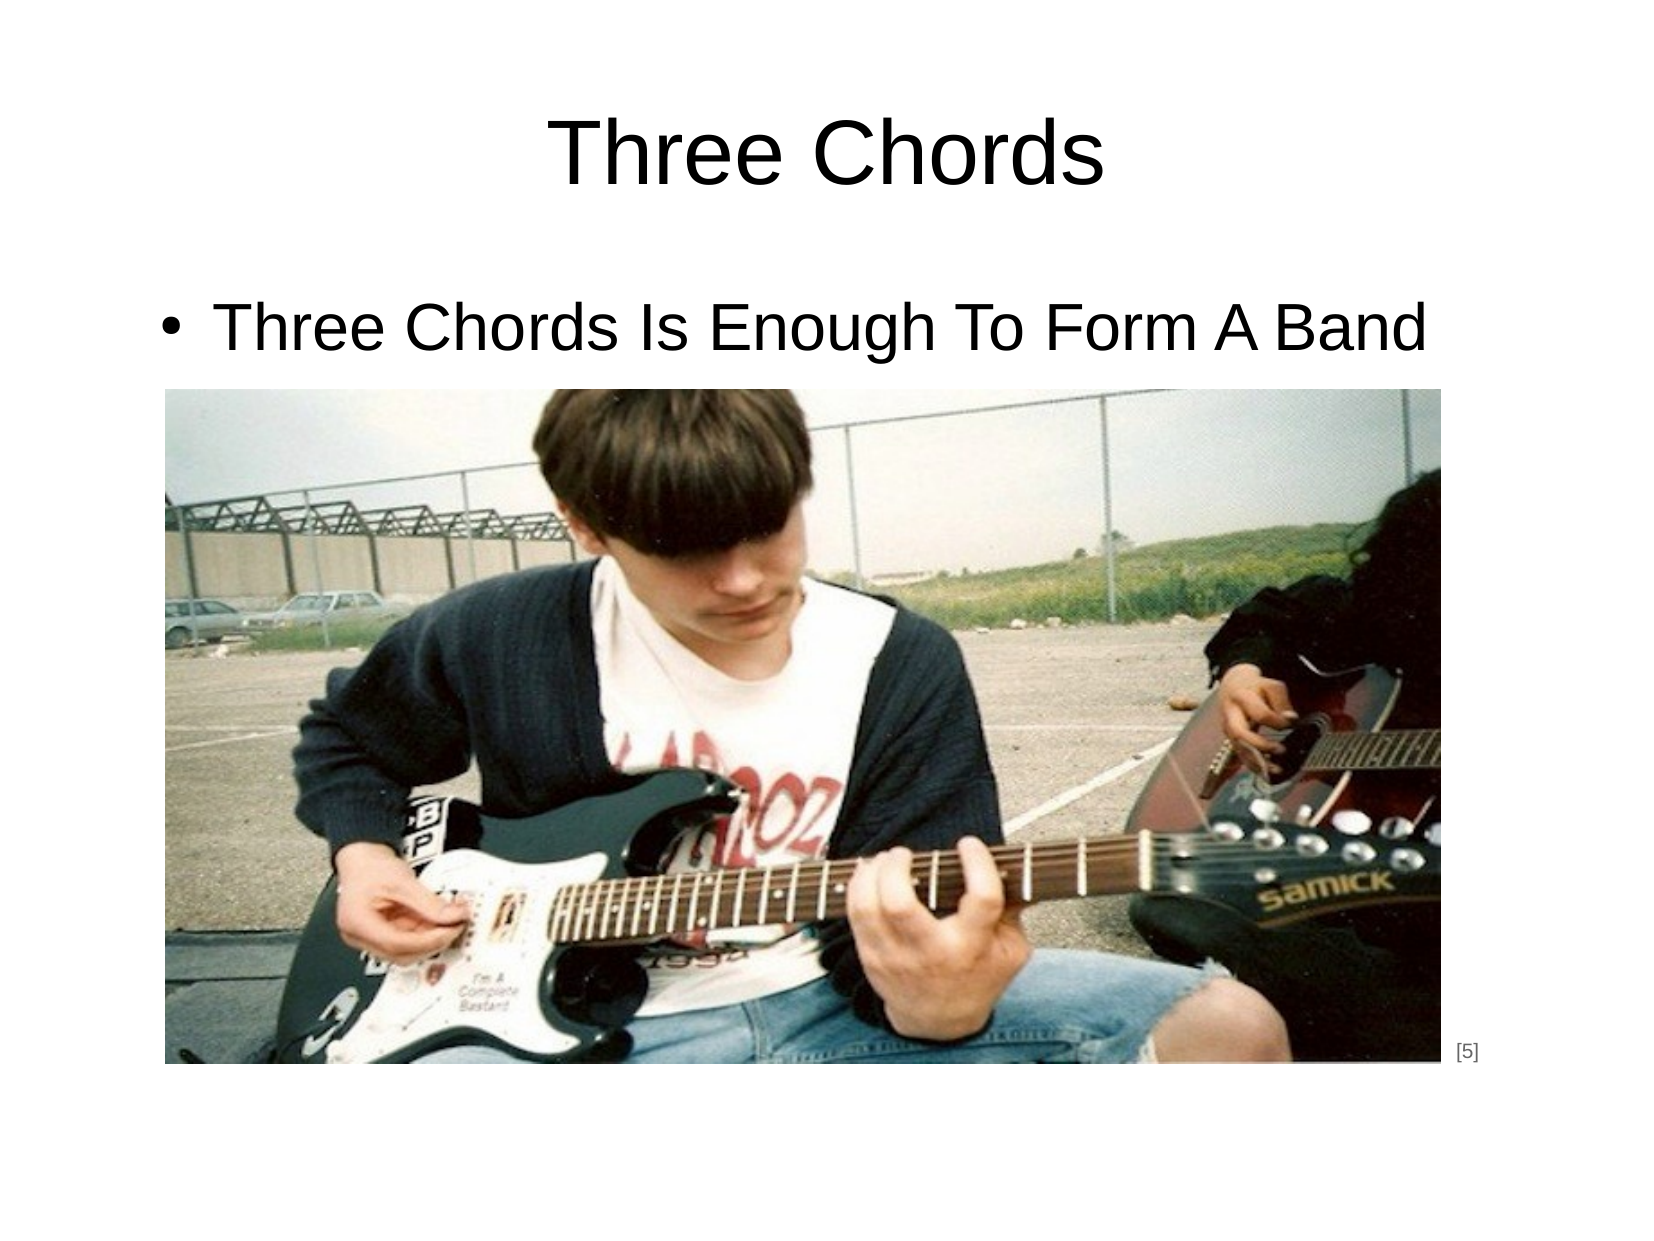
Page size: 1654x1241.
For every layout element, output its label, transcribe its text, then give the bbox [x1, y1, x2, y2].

picture [165, 389, 1441, 1064]
title Three Chords [82, 49, 1571, 257]
text_box [5] [1441, 1031, 1495, 1075]
list Three Chords Is Enough To Form A Band [141, 290, 1501, 1010]
